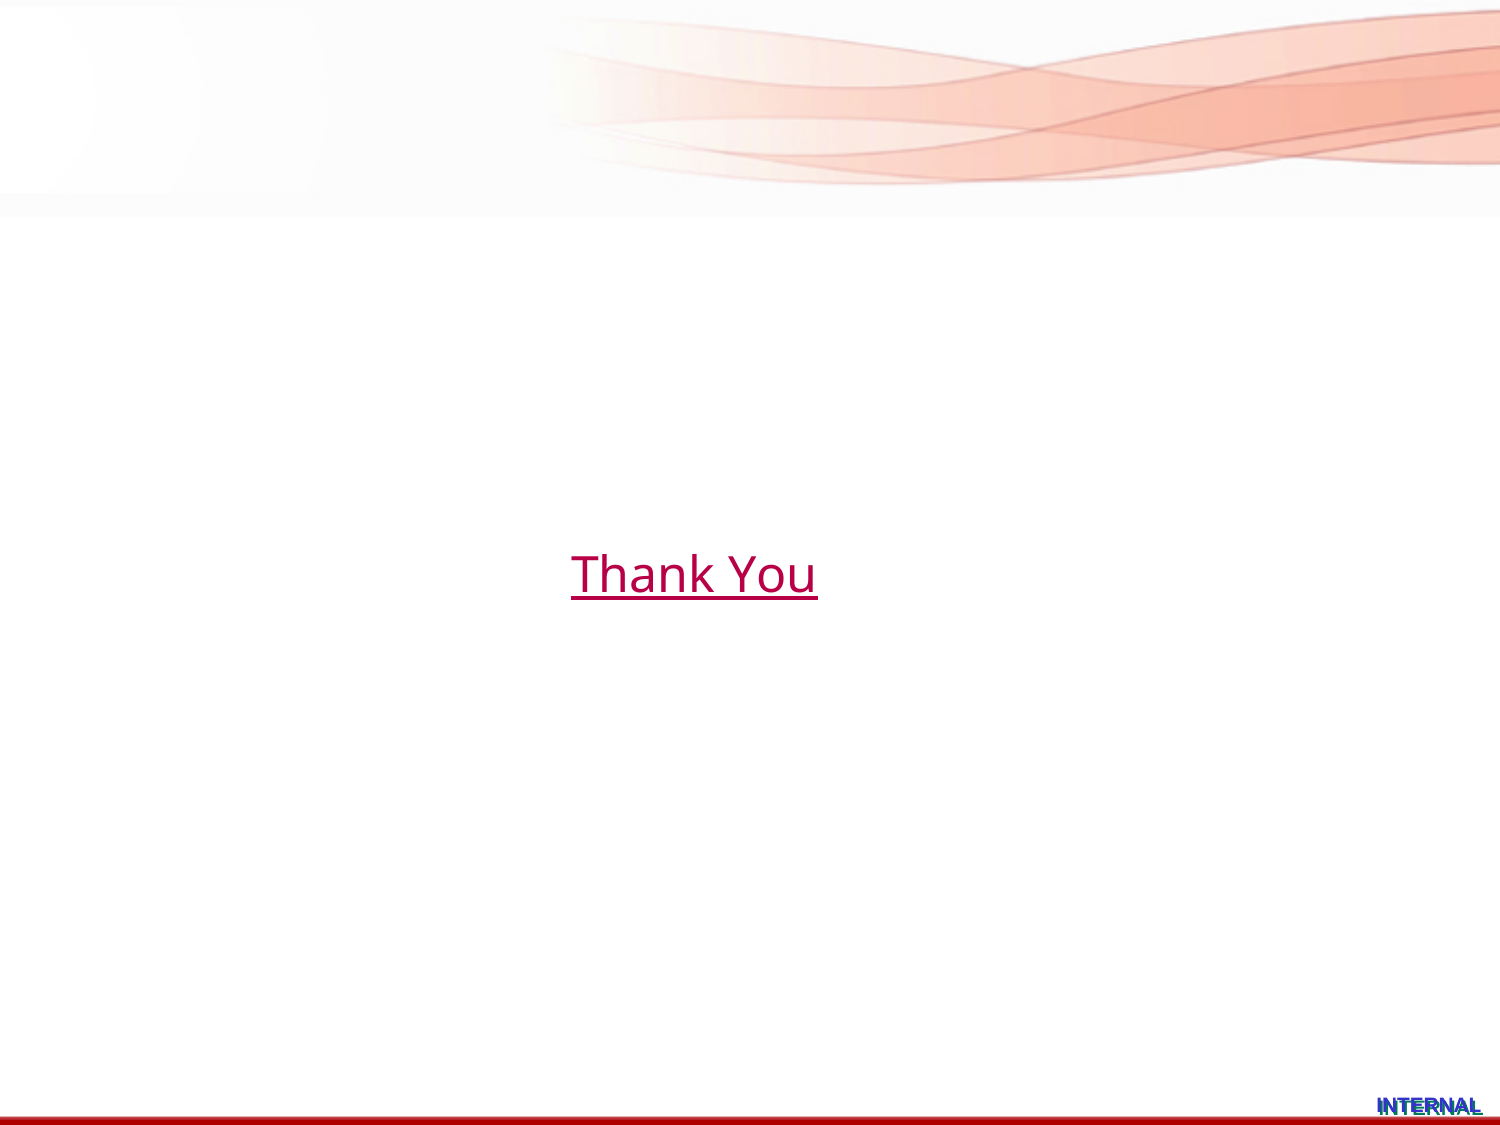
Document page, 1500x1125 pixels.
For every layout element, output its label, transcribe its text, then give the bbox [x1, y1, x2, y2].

text_box Thank You [556, 535, 882, 611]
picture [0, 0, 1500, 1120]
